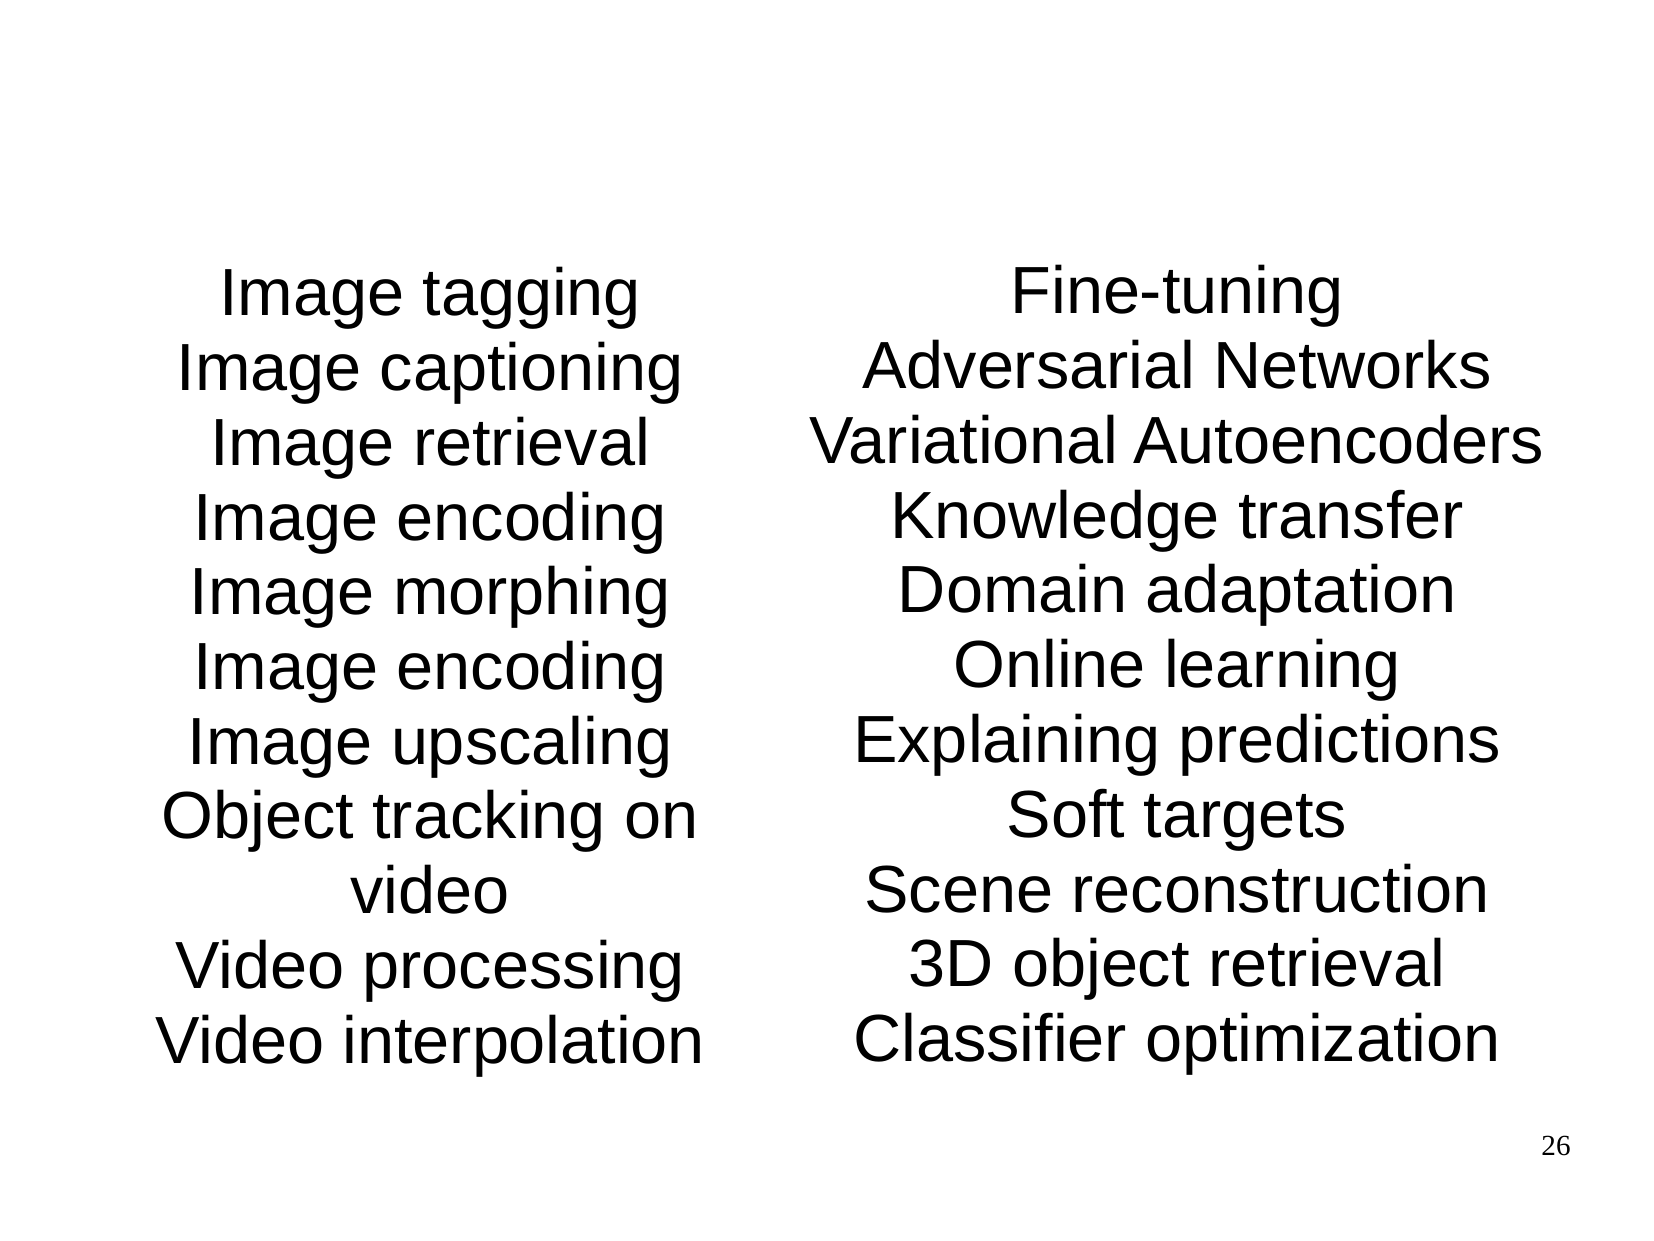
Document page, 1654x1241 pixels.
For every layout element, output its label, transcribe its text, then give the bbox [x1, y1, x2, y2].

title Fine-tuning Adversarial Networks Variational Autoencoders Knowledge transfer Domain adaptation Online learning Explaining predictions Soft targets Scene reconstruction 3D object retrieval Classifier optimization [754, 29, 1565, 1076]
text_box Image tagging Image captioning Image retrieval Image encoding Image morphing Image encoding Image upscaling Object tracking on video Video processing Video interpolation [45, 255, 781, 1153]
